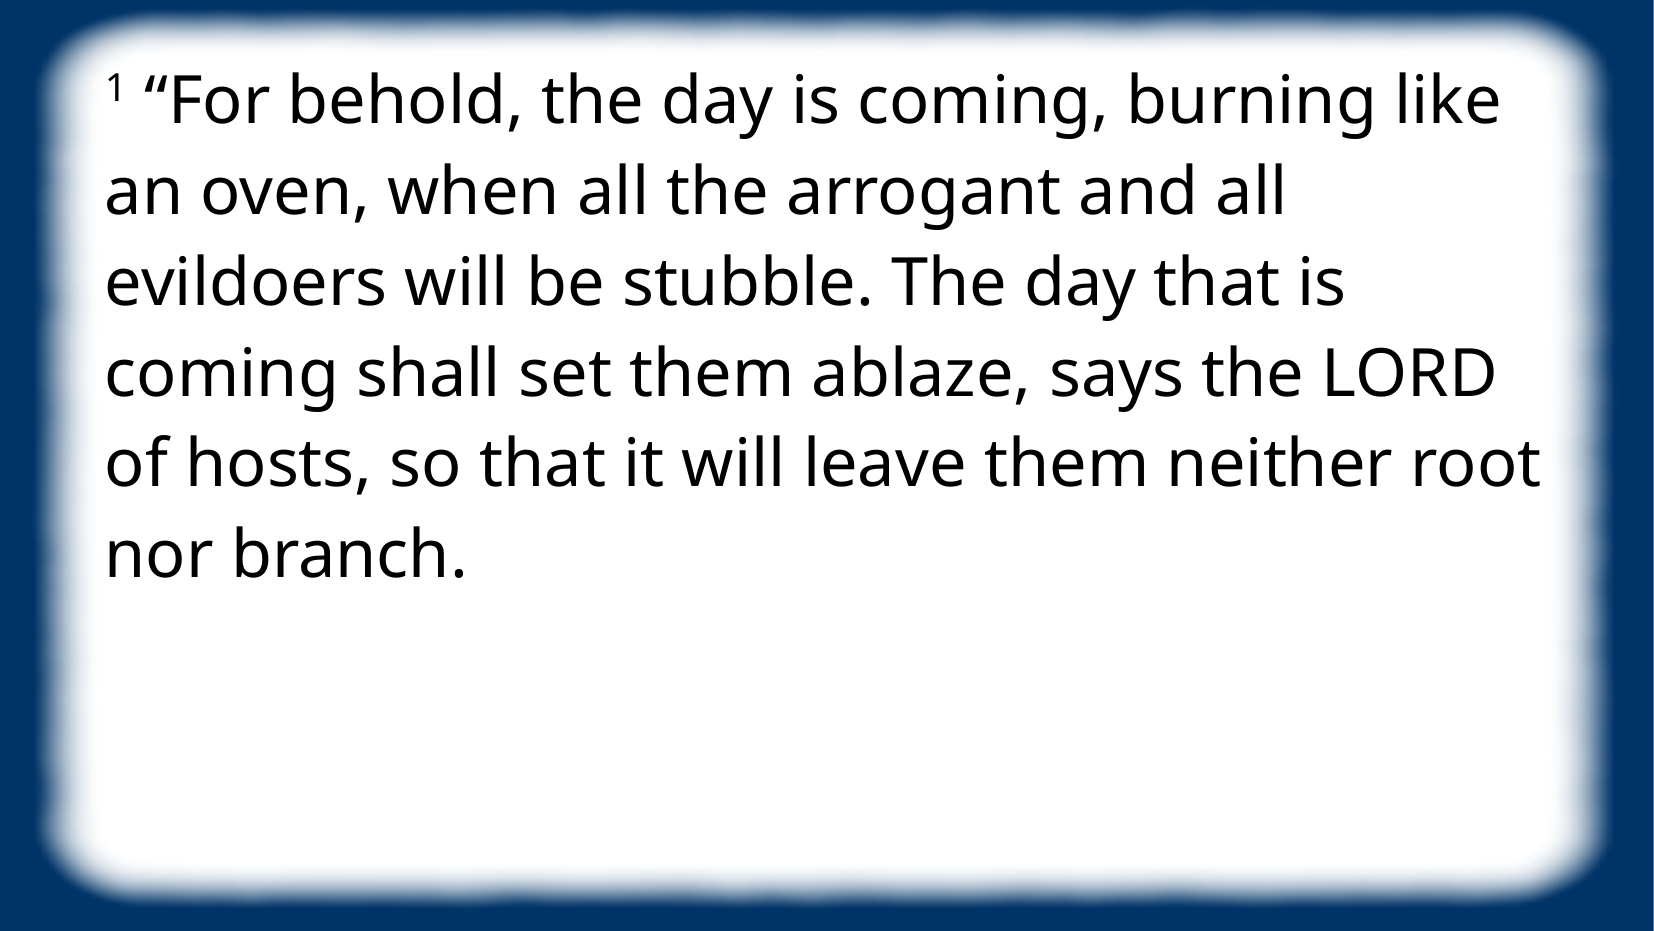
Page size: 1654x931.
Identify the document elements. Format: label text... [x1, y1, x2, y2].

picture [0, 0, 1654, 931]
text_box 1 “For behold, the day is coming, burning like an oven, when all the arrogant and all evildoers will be stubble. The day that is coming shall set them ablaze, says the LORD of hosts, so that it will leave them neither root nor branch. [90, 45, 1561, 504]
